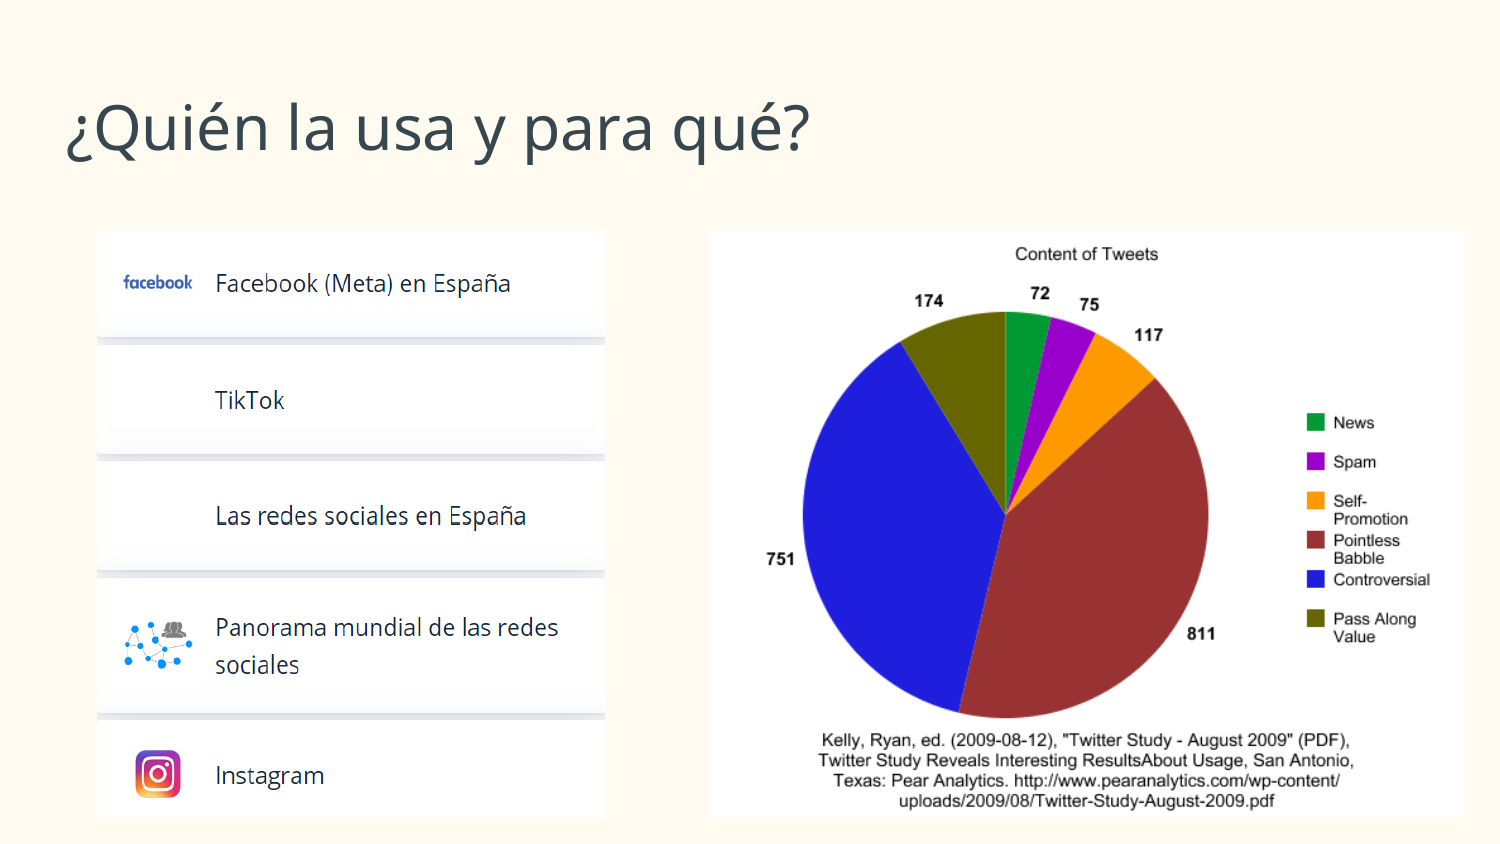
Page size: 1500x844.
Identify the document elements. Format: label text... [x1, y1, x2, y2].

picture [97, 231, 605, 817]
picture [707, 231, 1465, 817]
title ¿Quién la usa y para qué? [51, 72, 1449, 174]
